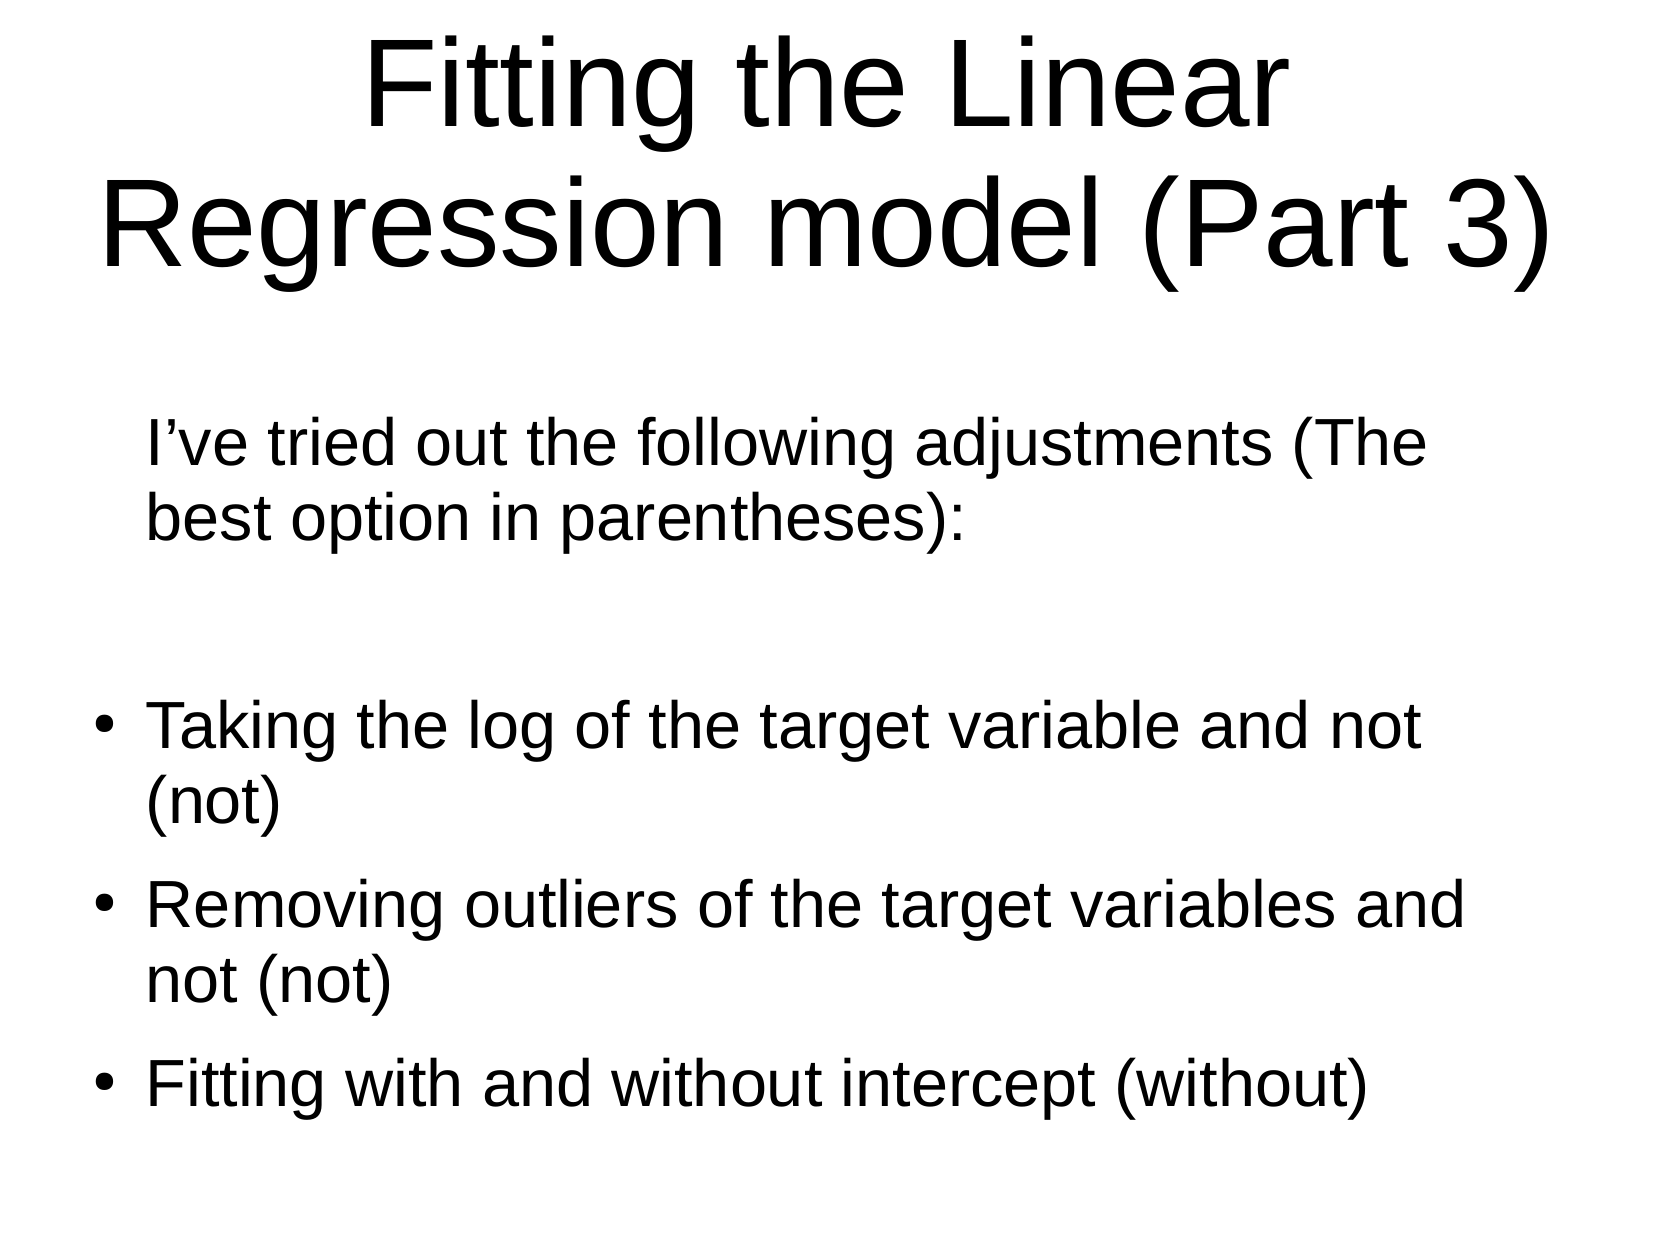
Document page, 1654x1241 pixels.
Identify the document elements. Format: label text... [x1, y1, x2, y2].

title Fitting the Linear Regression model (Part 3) [82, 13, 1571, 293]
list I’ve tried out the following adjustments (The best option in parentheses): Taking the log of the target variable and not (not) Removing outliers of the target variables and not (not) Fitting with and without intercept (without) [75, 405, 1564, 1125]
